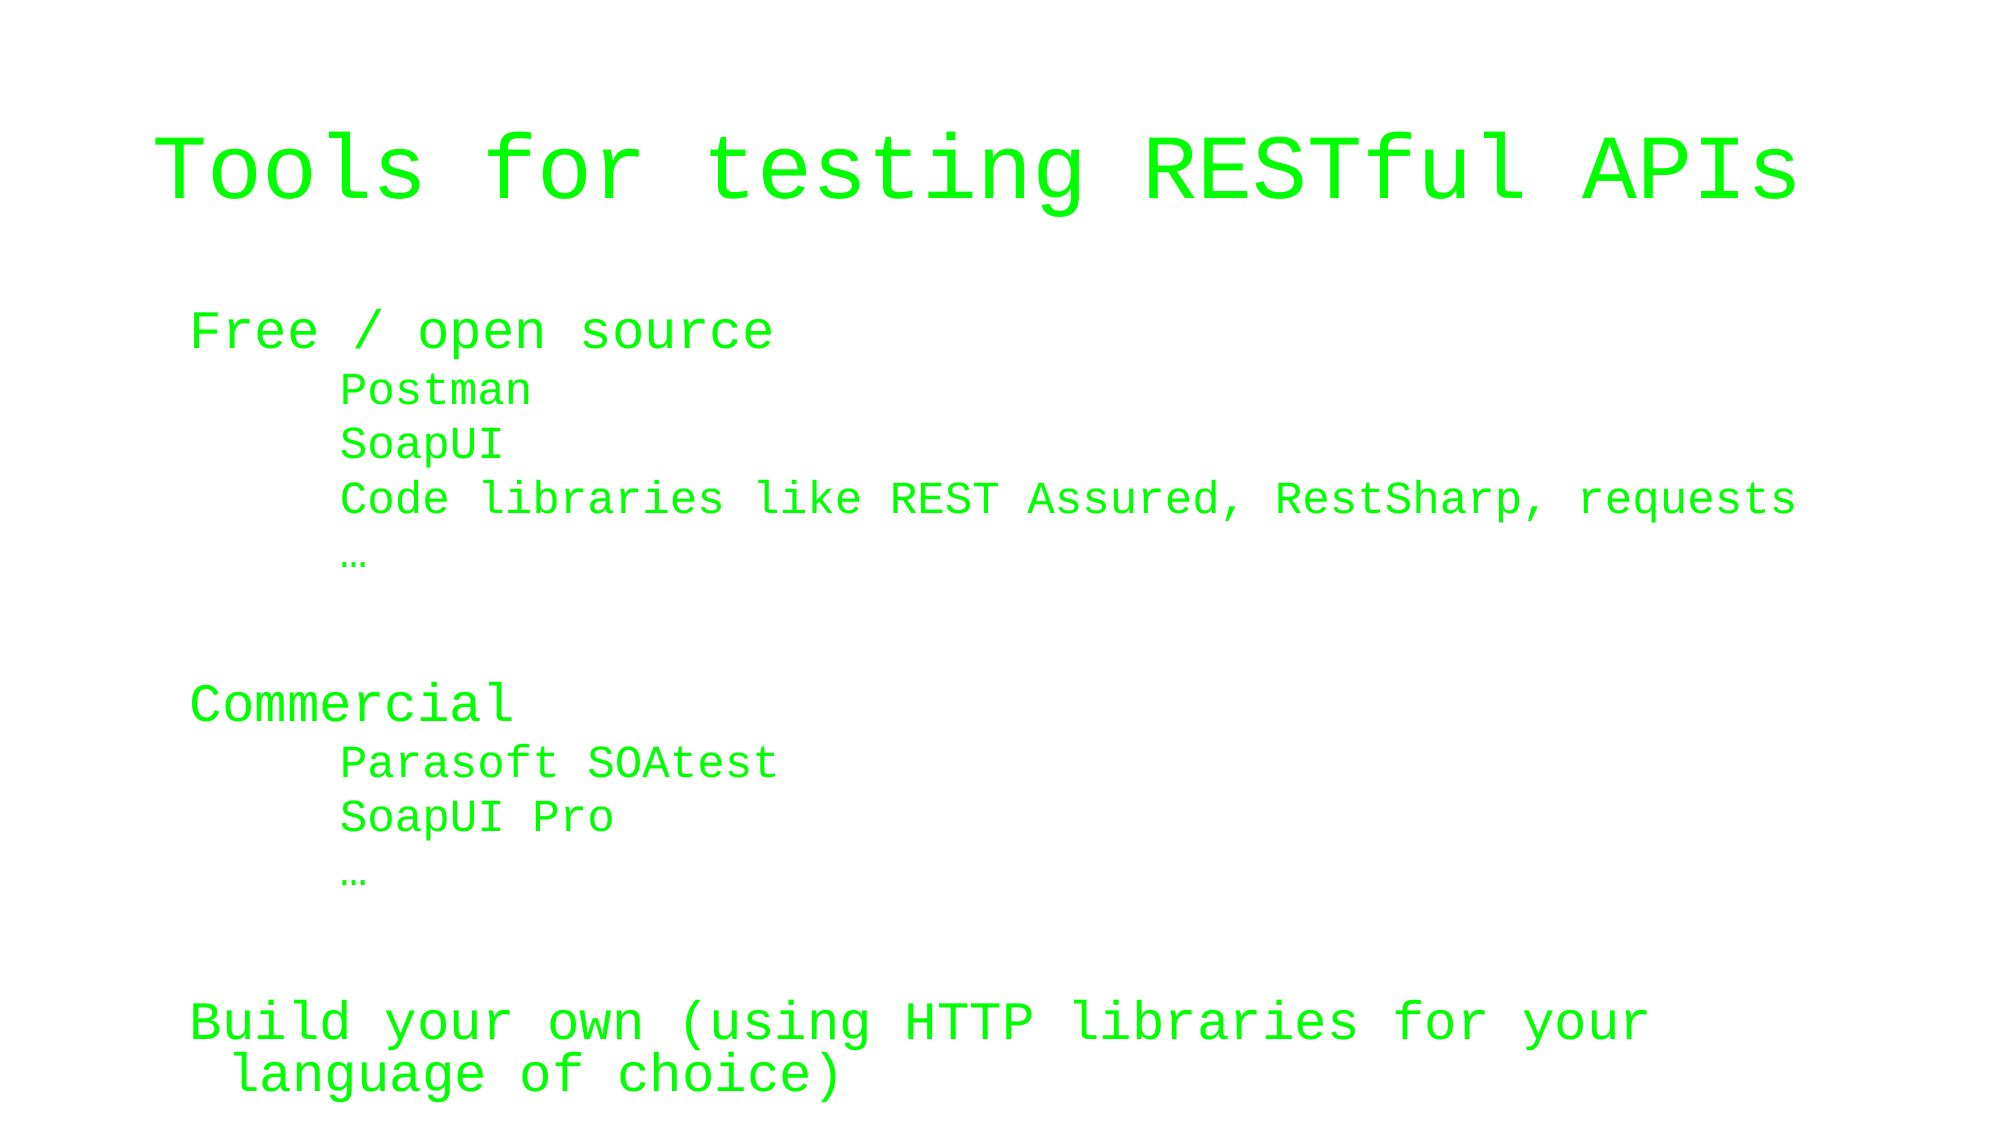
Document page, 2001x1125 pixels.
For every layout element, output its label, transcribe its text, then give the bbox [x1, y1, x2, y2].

list Free / open source Postman SoapUI Code libraries like REST Assured, RestSharp, requests … Commercial Parasoft SOAtest SoapUI Pro … Build your own (using HTTP libraries for your language of choice) [137, 299, 1952, 1125]
title Tools for testing RESTful APIs [137, 59, 1863, 278]
